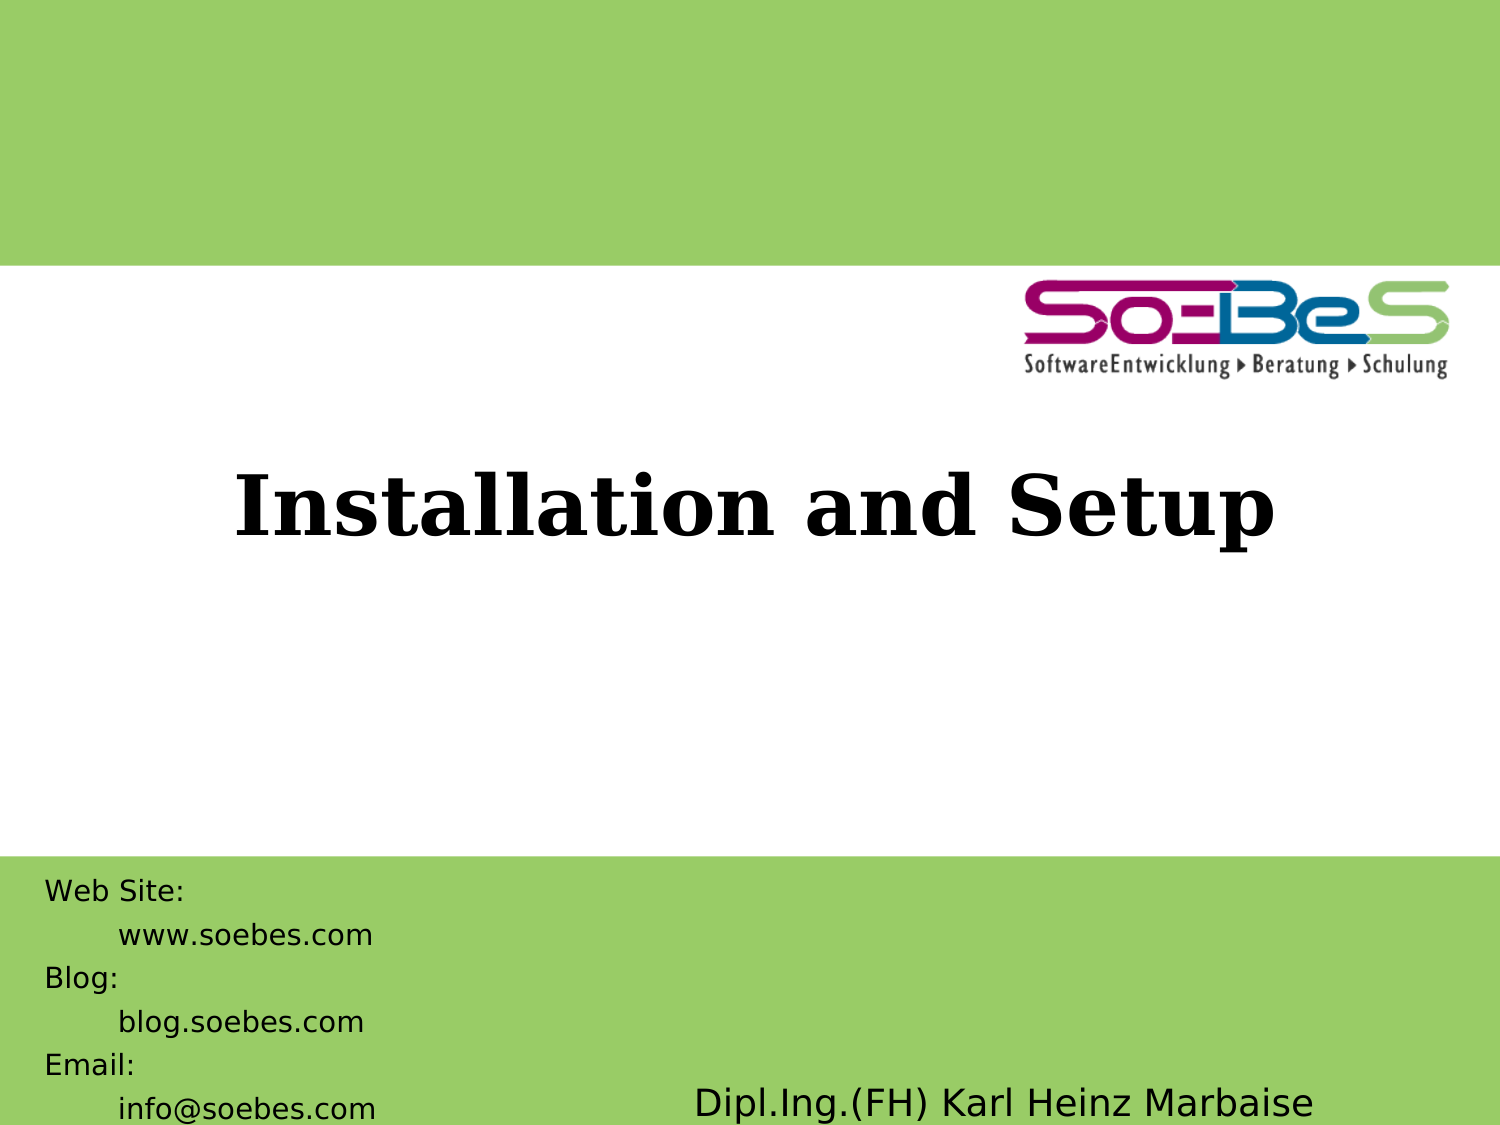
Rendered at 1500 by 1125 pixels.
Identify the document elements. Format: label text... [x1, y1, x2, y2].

title Installation and Setup [118, 333, 1394, 680]
picture [996, 266, 1477, 396]
